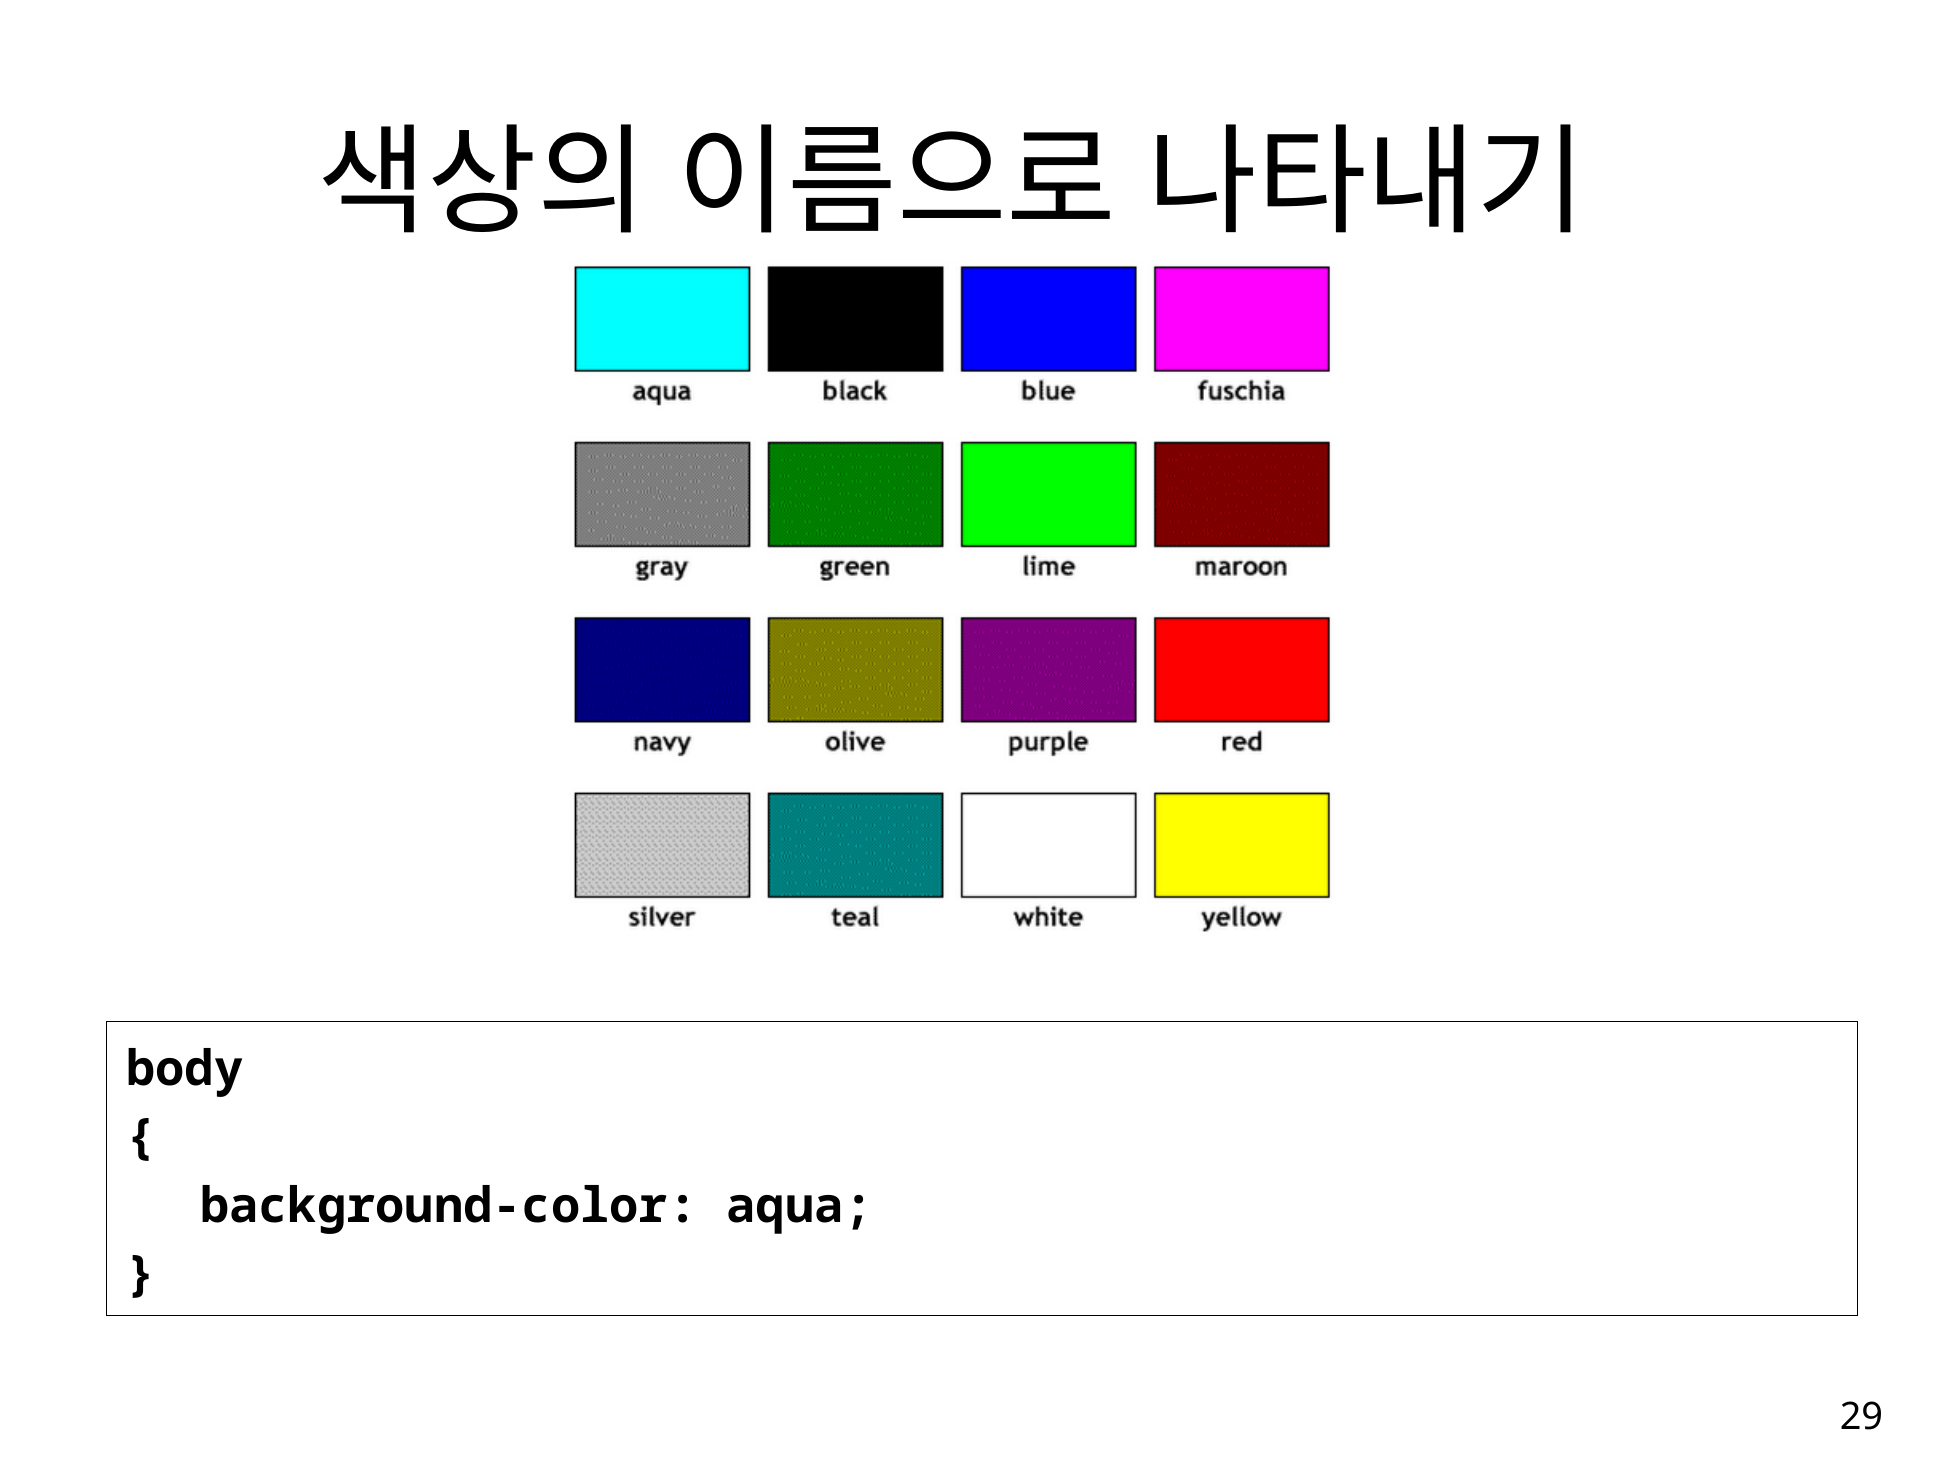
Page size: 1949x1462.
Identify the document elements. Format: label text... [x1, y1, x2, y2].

title 색상의 이름으로 나타내기 [156, 92, 1749, 255]
picture [567, 254, 1338, 938]
text_box body { background-color: aqua; } [106, 1021, 1858, 1316]
slide_number <숫자> [1496, 1372, 1899, 1462]
